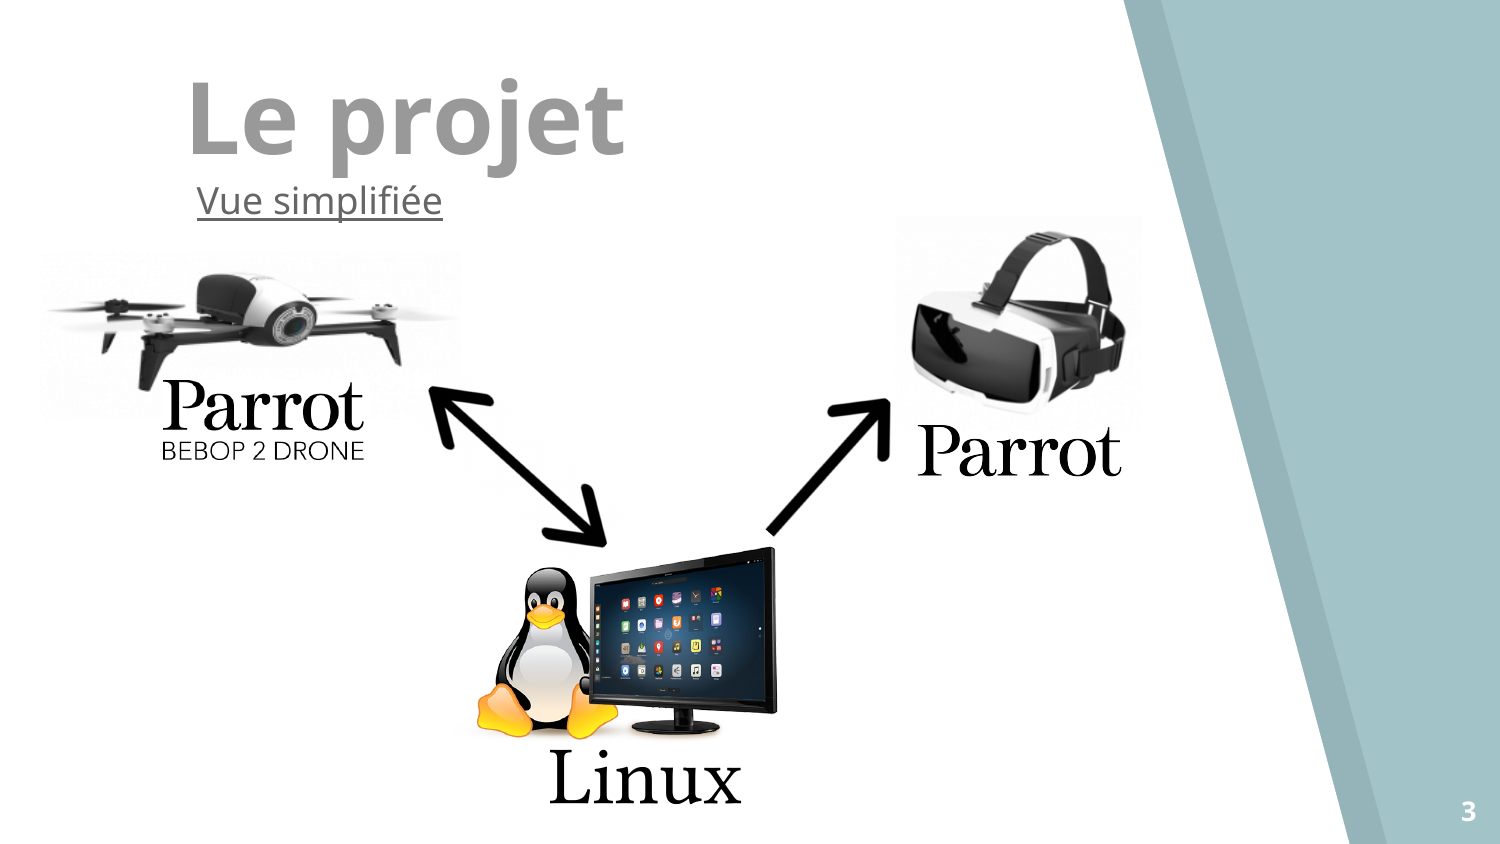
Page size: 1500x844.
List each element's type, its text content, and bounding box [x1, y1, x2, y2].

title Le projet [169, 30, 711, 190]
text_box Vue simplifiée [181, 162, 723, 245]
picture [40, 216, 1143, 810]
